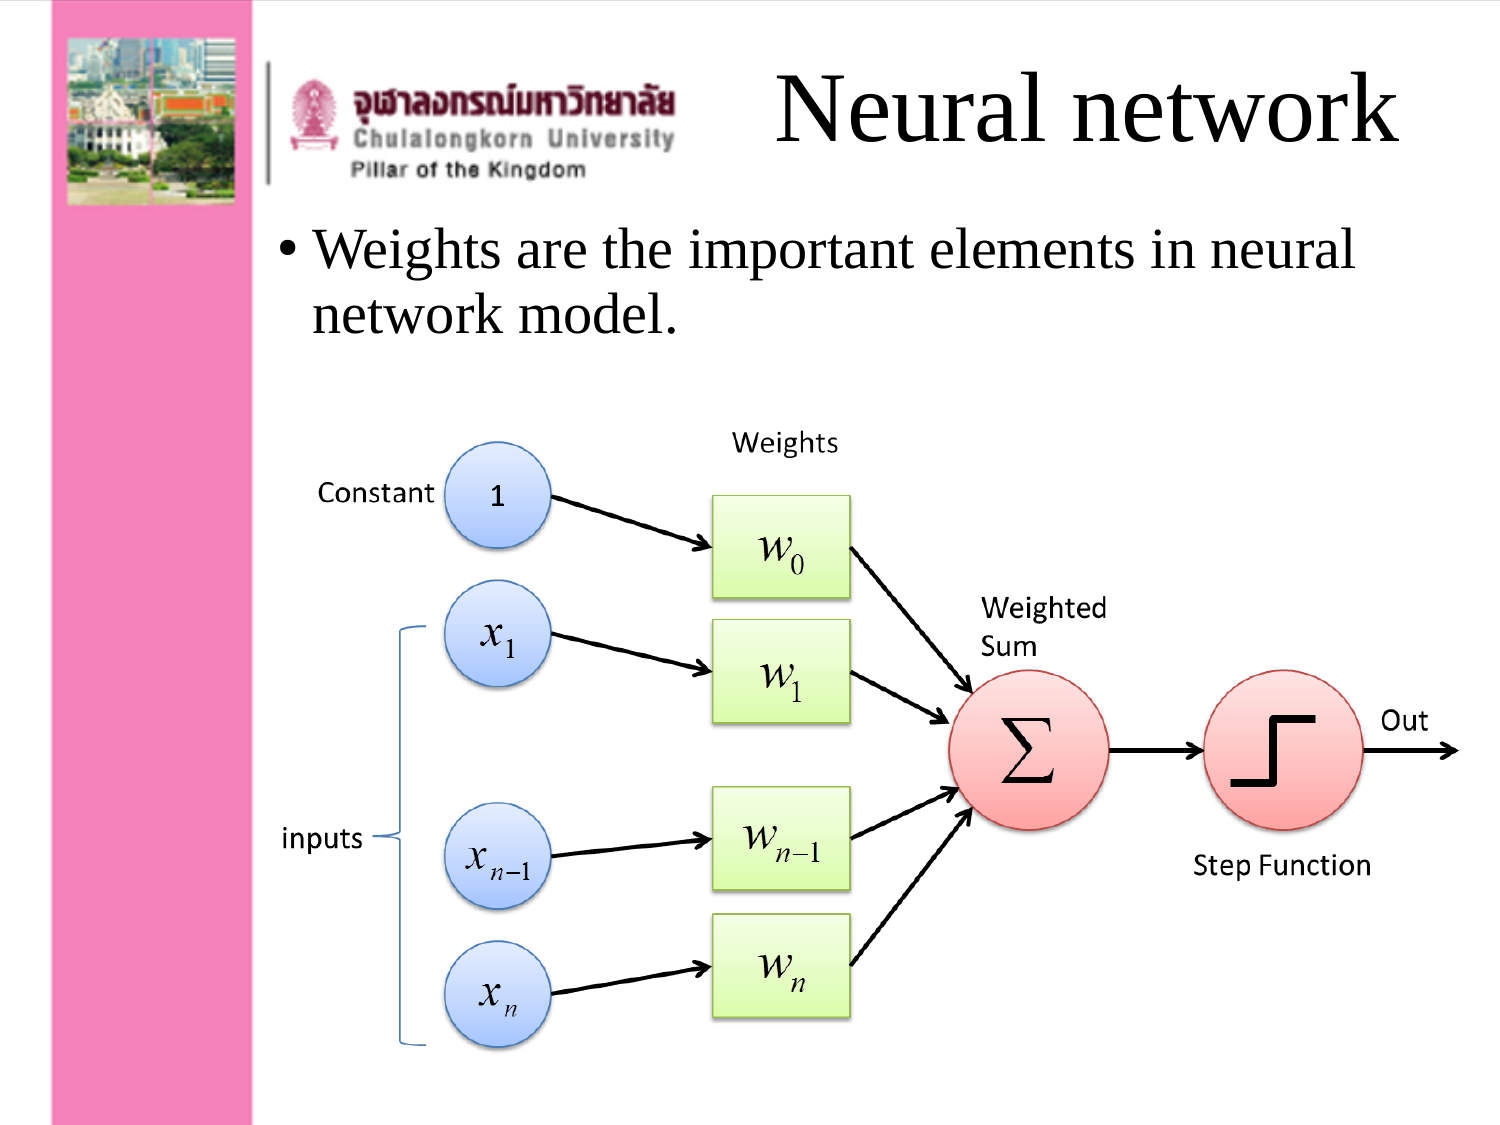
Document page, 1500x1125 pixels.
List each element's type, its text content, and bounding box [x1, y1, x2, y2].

title Neural network [705, 18, 1471, 197]
picture [0, 0, 1500, 1125]
text_box Weights are the important elements in neural network model. [262, 209, 1500, 886]
